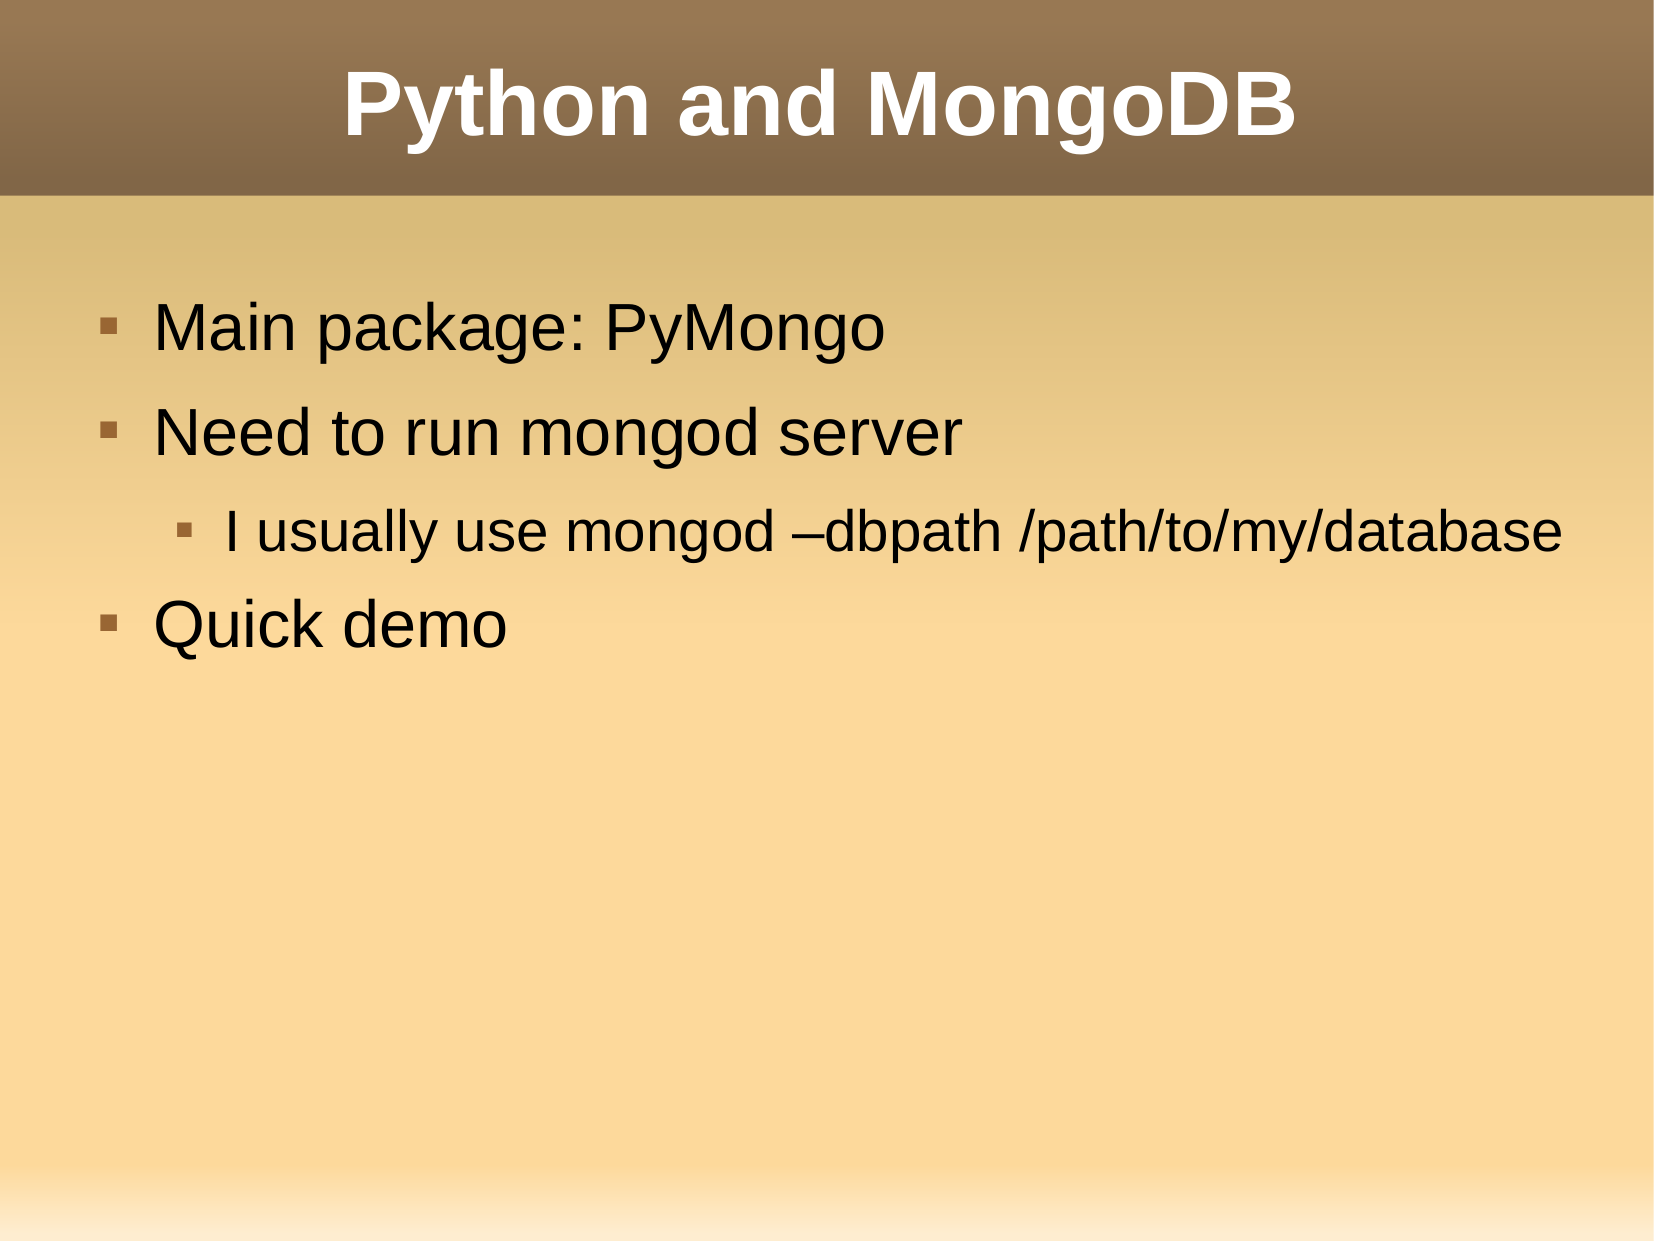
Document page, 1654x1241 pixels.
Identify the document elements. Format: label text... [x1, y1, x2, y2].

list Main package: PyMongo Need to run mongod server I usually use mongod –dbpath /path/to/my/database Quick demo [82, 290, 1571, 1094]
title Python and MongoDB [76, 7, 1565, 200]
picture [0, 0, 1654, 1241]
